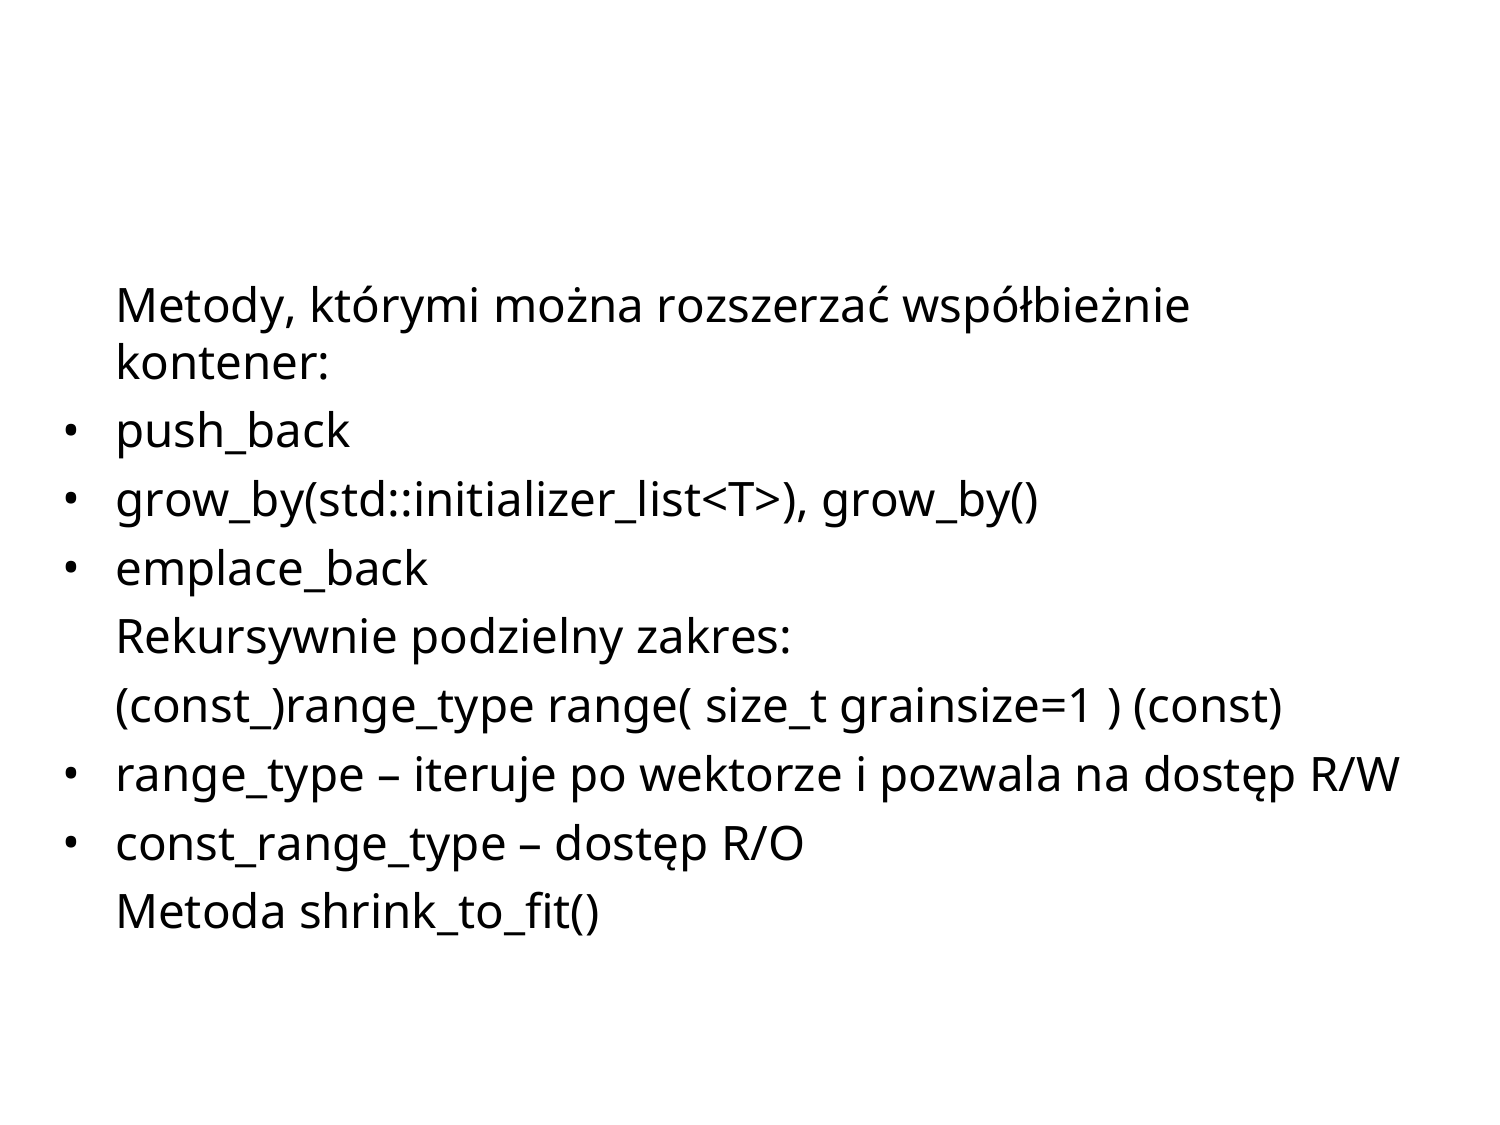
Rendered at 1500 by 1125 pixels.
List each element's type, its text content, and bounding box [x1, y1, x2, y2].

list Metody, którymi można rozszerzać współbieżnie kontener: push_back grow_by(std::initializer_list<T>), grow_by() emplace_back Rekursywnie podzielny zakres: (const_)range_type range( size_t grainsize=1 ) (const) range_type – iteruje po wektorze i pozwala na dostęp R/W const_range_type – dostęp R/O Metoda shrink_to_fit() [47, 267, 1425, 1005]
